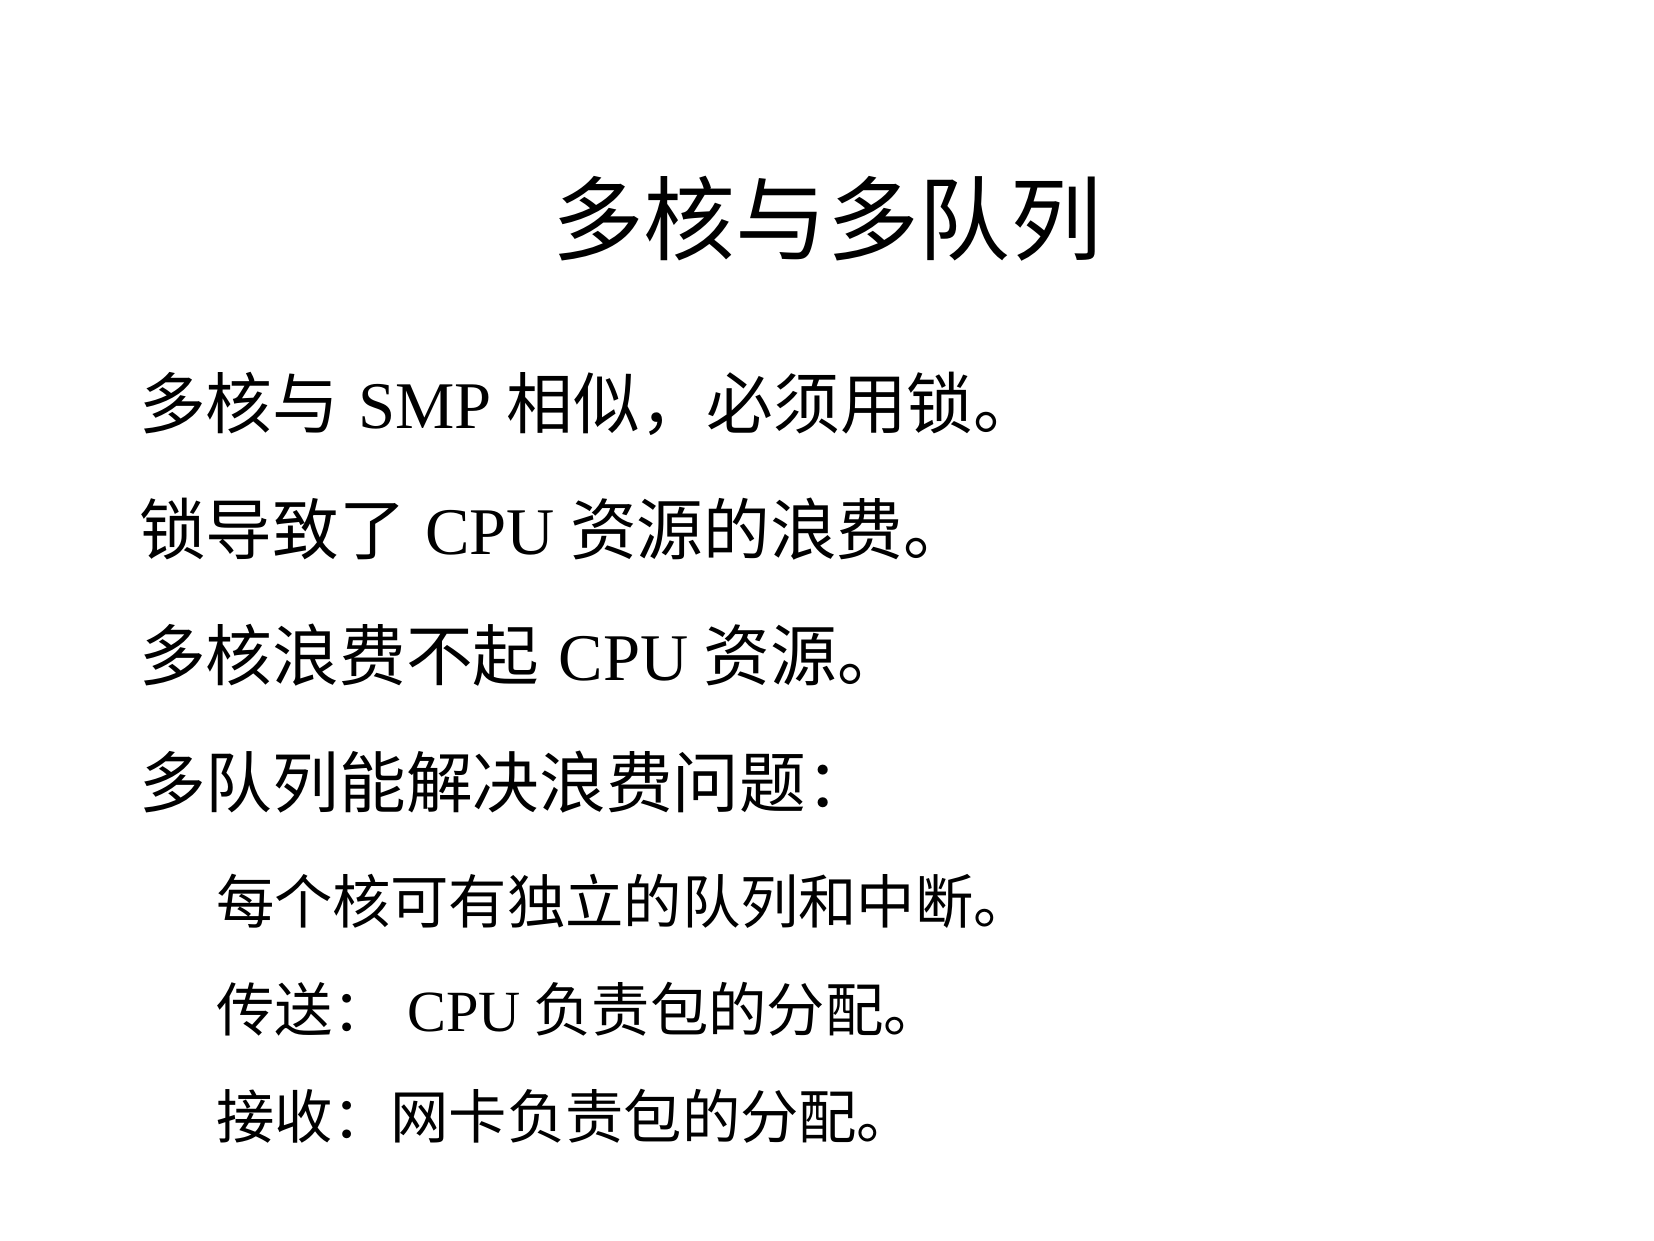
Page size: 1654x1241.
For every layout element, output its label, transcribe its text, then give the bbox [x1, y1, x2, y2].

list 多核与SMP相似，必须用锁。 锁导致了CPU资源的浪费。 多核浪费不起CPU资源。 多队列能解决浪费问题： 每个核可有独立的队列和中断。 传送：CPU负责包的分配。 接收：网卡负责包的分配。 [121, 350, 1534, 1133]
title 多核与多队列 [121, 110, 1534, 318]
